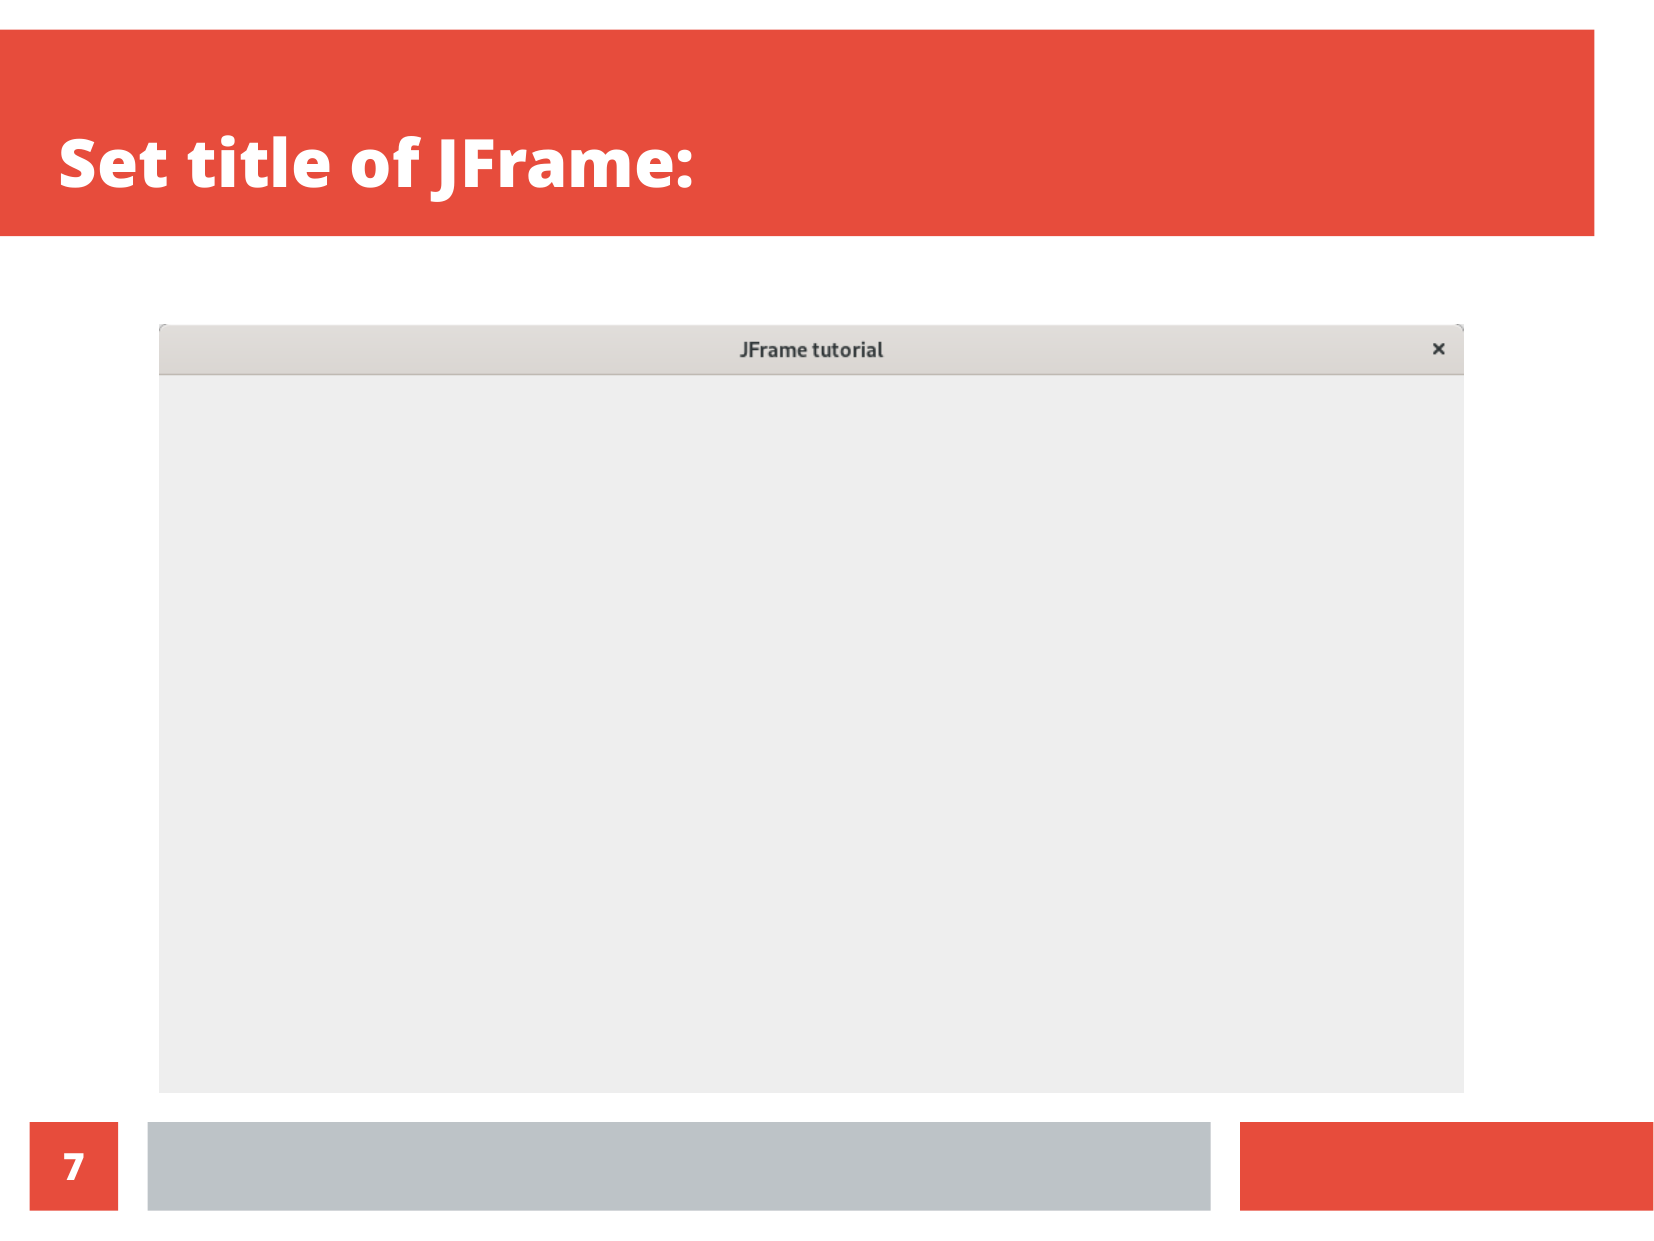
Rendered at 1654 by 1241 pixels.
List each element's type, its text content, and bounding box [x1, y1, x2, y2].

picture [159, 324, 1464, 1093]
title Set title of JFrame: [59, 59, 1595, 207]
